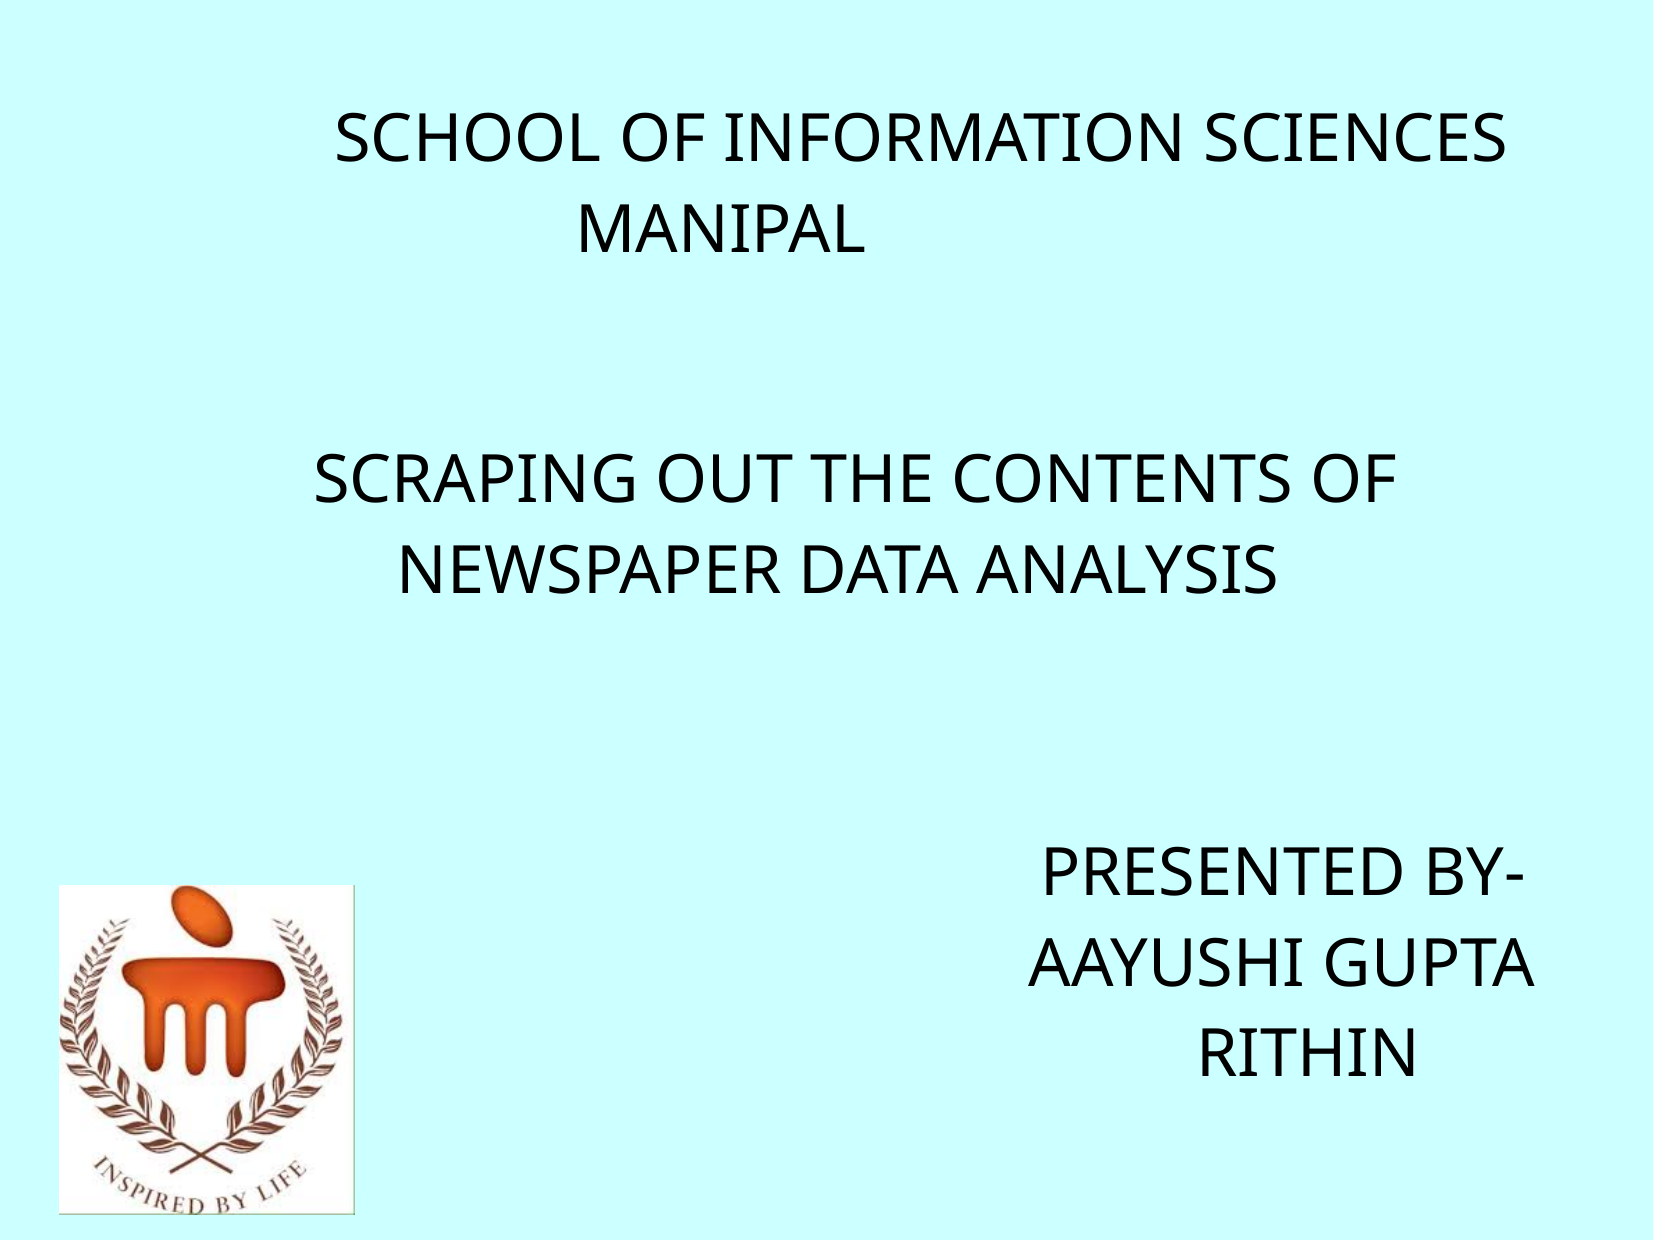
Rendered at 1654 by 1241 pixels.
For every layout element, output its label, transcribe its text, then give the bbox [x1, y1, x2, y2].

text_box SCHOOL OF INFORMATION SCIENCES MANIPAL [129, 82, 1560, 259]
title PRESENTED BY- AAYUSHI GUPTA RITHIN [425, 838, 1607, 1082]
title SCRAPING OUT THE CONTENTS OF NEWSPAPER DATA ANALYSIS [248, 441, 1430, 603]
picture [59, 885, 355, 1215]
